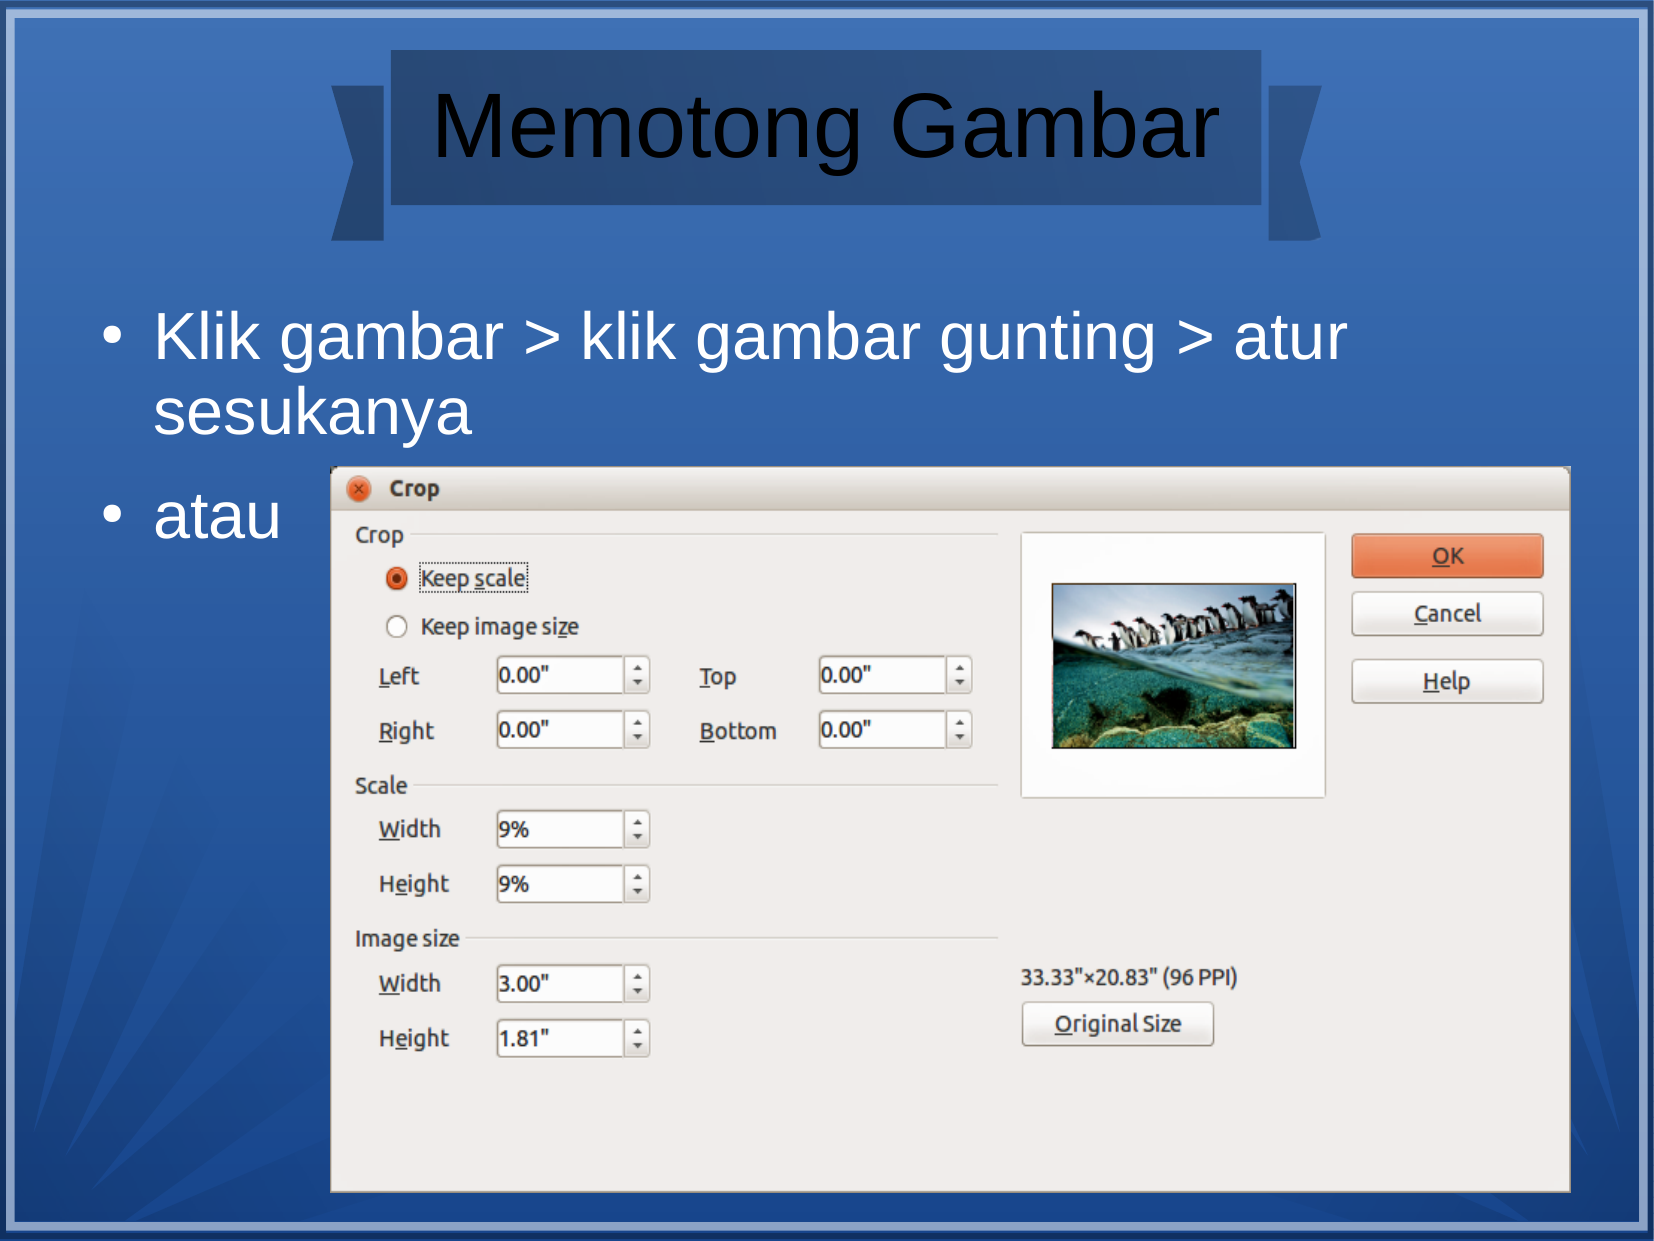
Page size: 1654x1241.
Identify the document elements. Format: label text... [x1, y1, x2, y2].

picture [330, 466, 1571, 1193]
list Klik gambar > klik gambar gunting > atur sesukanya atau [82, 299, 1571, 1241]
title Memotong Gambar [389, 47, 1264, 205]
